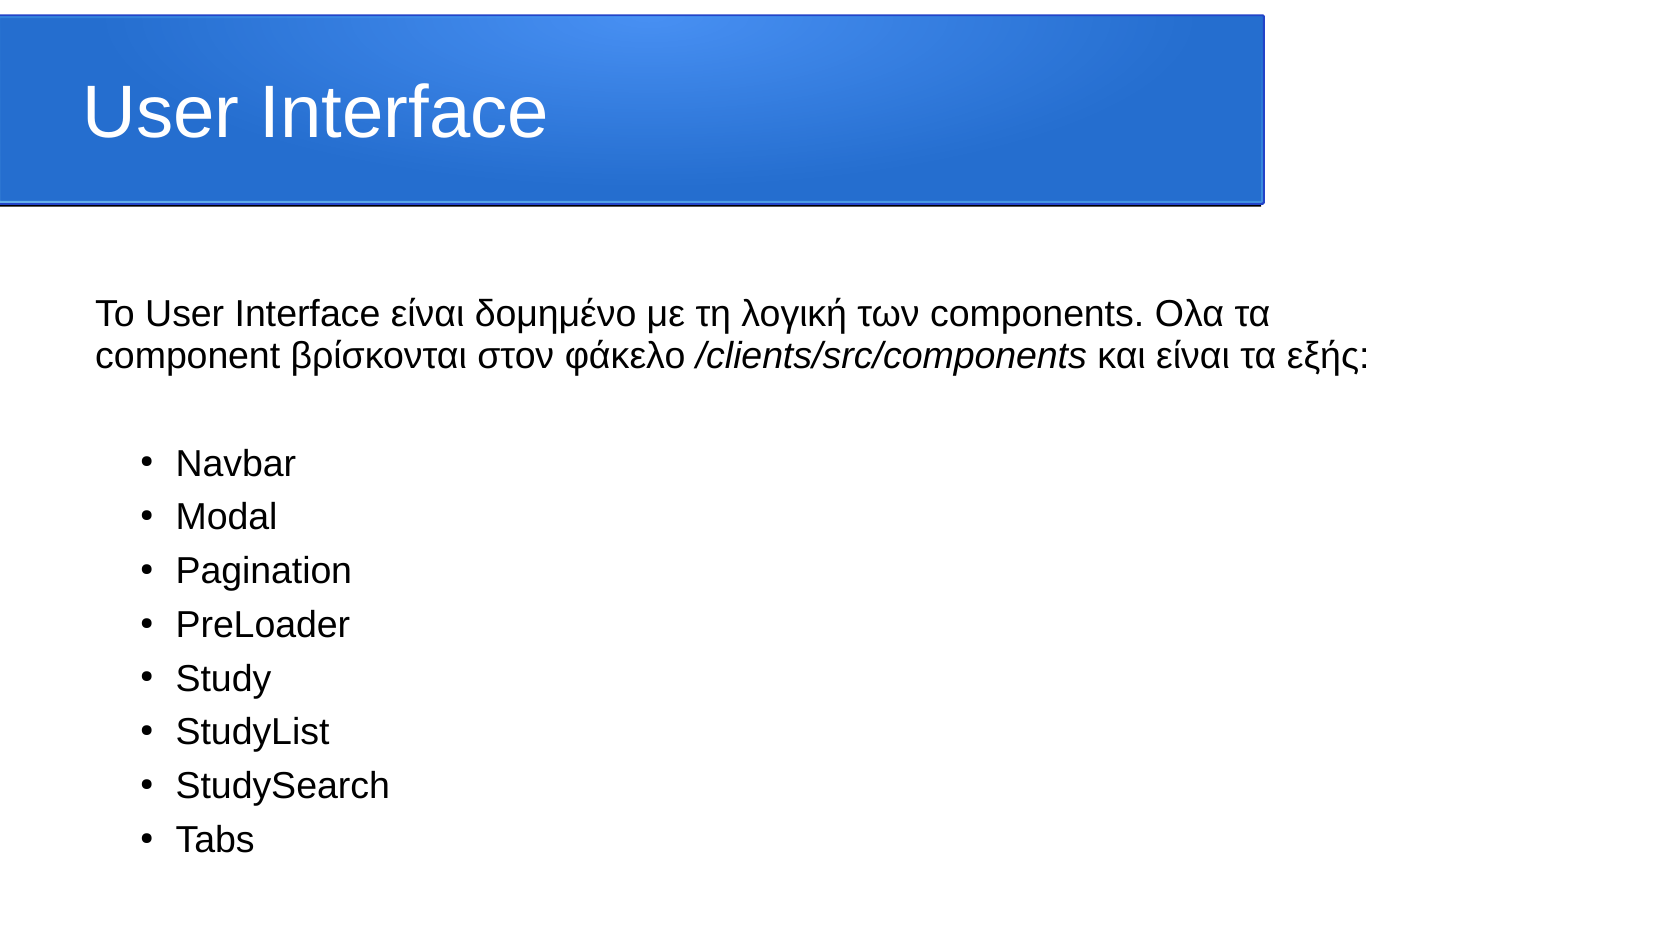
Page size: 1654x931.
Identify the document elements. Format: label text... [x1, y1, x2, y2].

text_box Το User Interface είναι δομημένο με τη λογική των components. Ολα τα component βρίσκονται στον φάκελο /clients/src/components και είναι τα εξής: Navbar Modal Pagination PreLoader Study StudyList StudySearch Tabs [80, 285, 1426, 868]
title User Interface [82, 35, 1235, 189]
